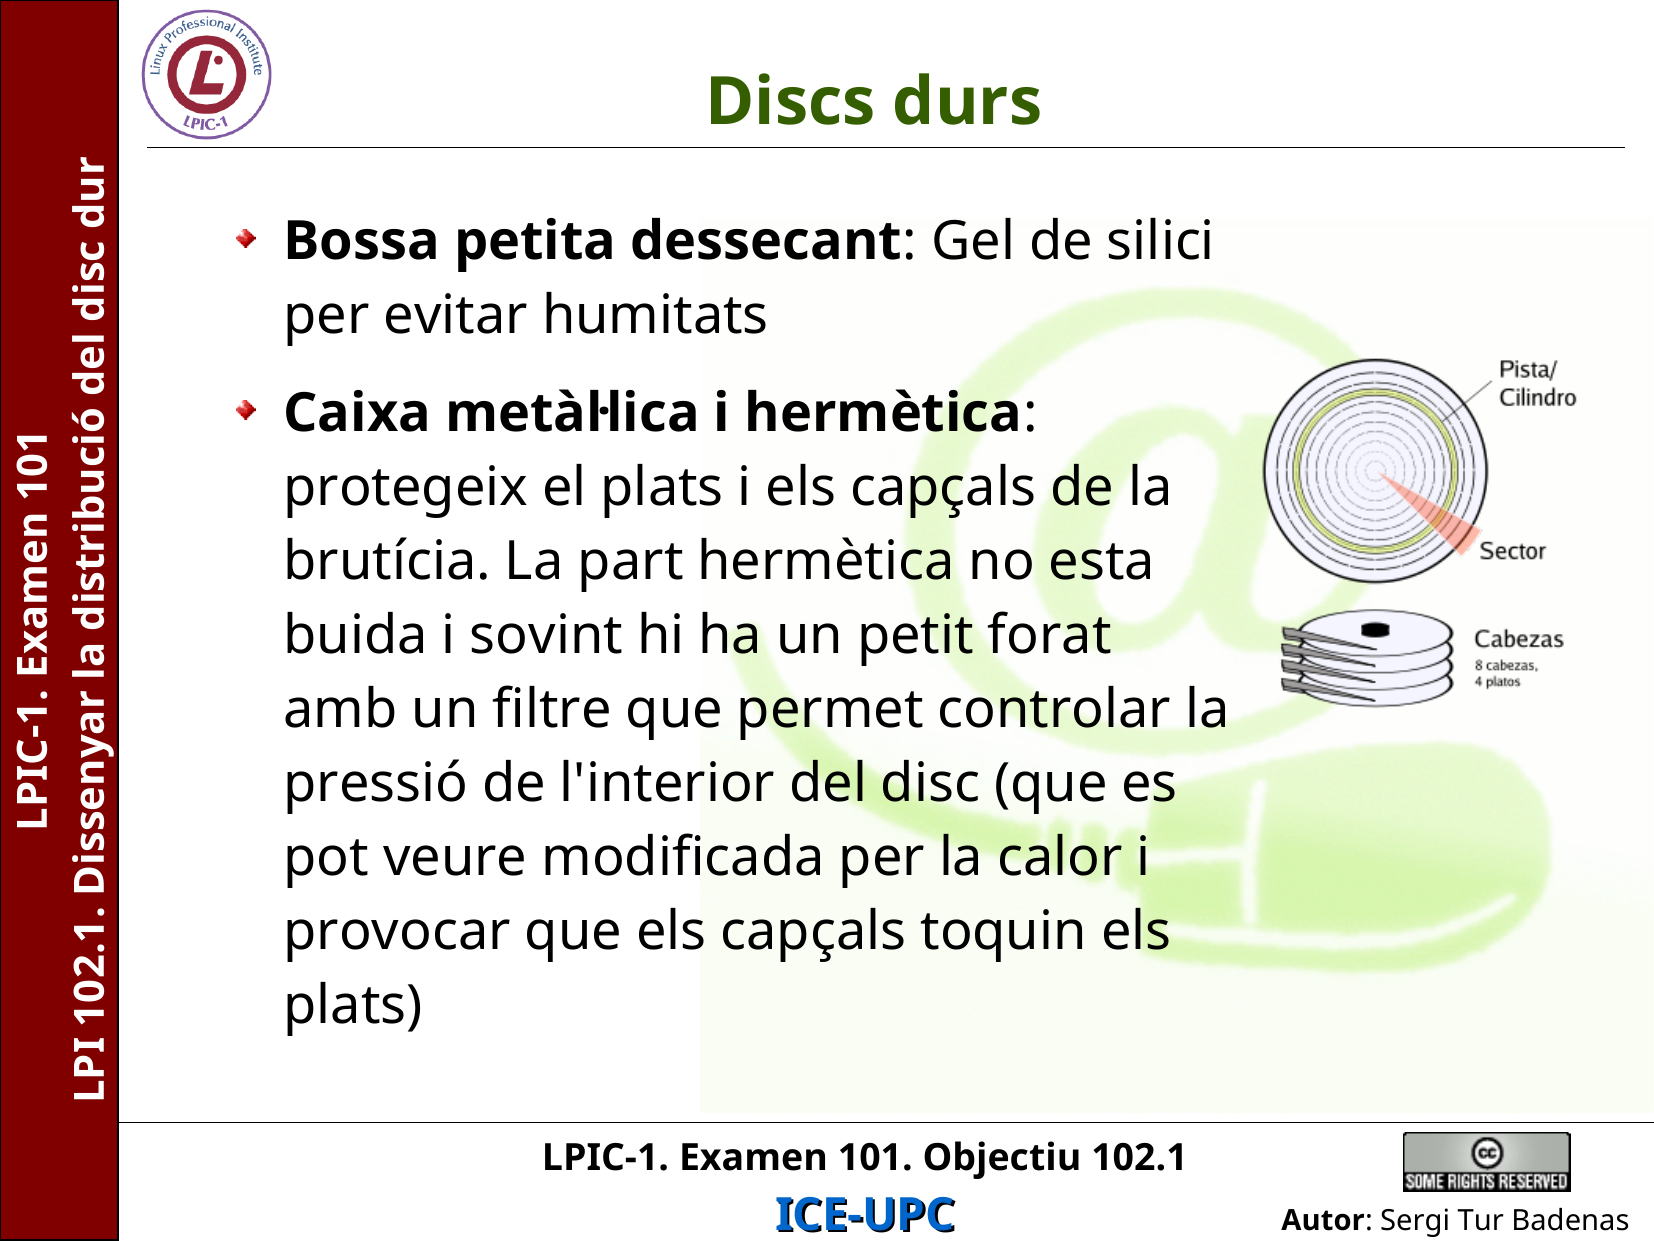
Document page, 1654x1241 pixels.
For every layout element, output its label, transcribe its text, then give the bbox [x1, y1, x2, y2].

picture [135, 5, 277, 55]
picture [1403, 1132, 1571, 1192]
title Discs durs [129, 55, 1619, 142]
list Bossa petita dessecant: Gel de silici per evitar humitats Caixa metàl·lica i hermètica: protegeix el plats i els capçals de la brutícia. La part hermètica no esta buida i sovint hi ha un petit forat amb un filtre que permet controlar la pressió de l'interior del disc (que es pot veure modificada per la calor i provocar que els capçals toquin els plats) [141, 201, 1238, 1037]
picture [700, 217, 1654, 1113]
